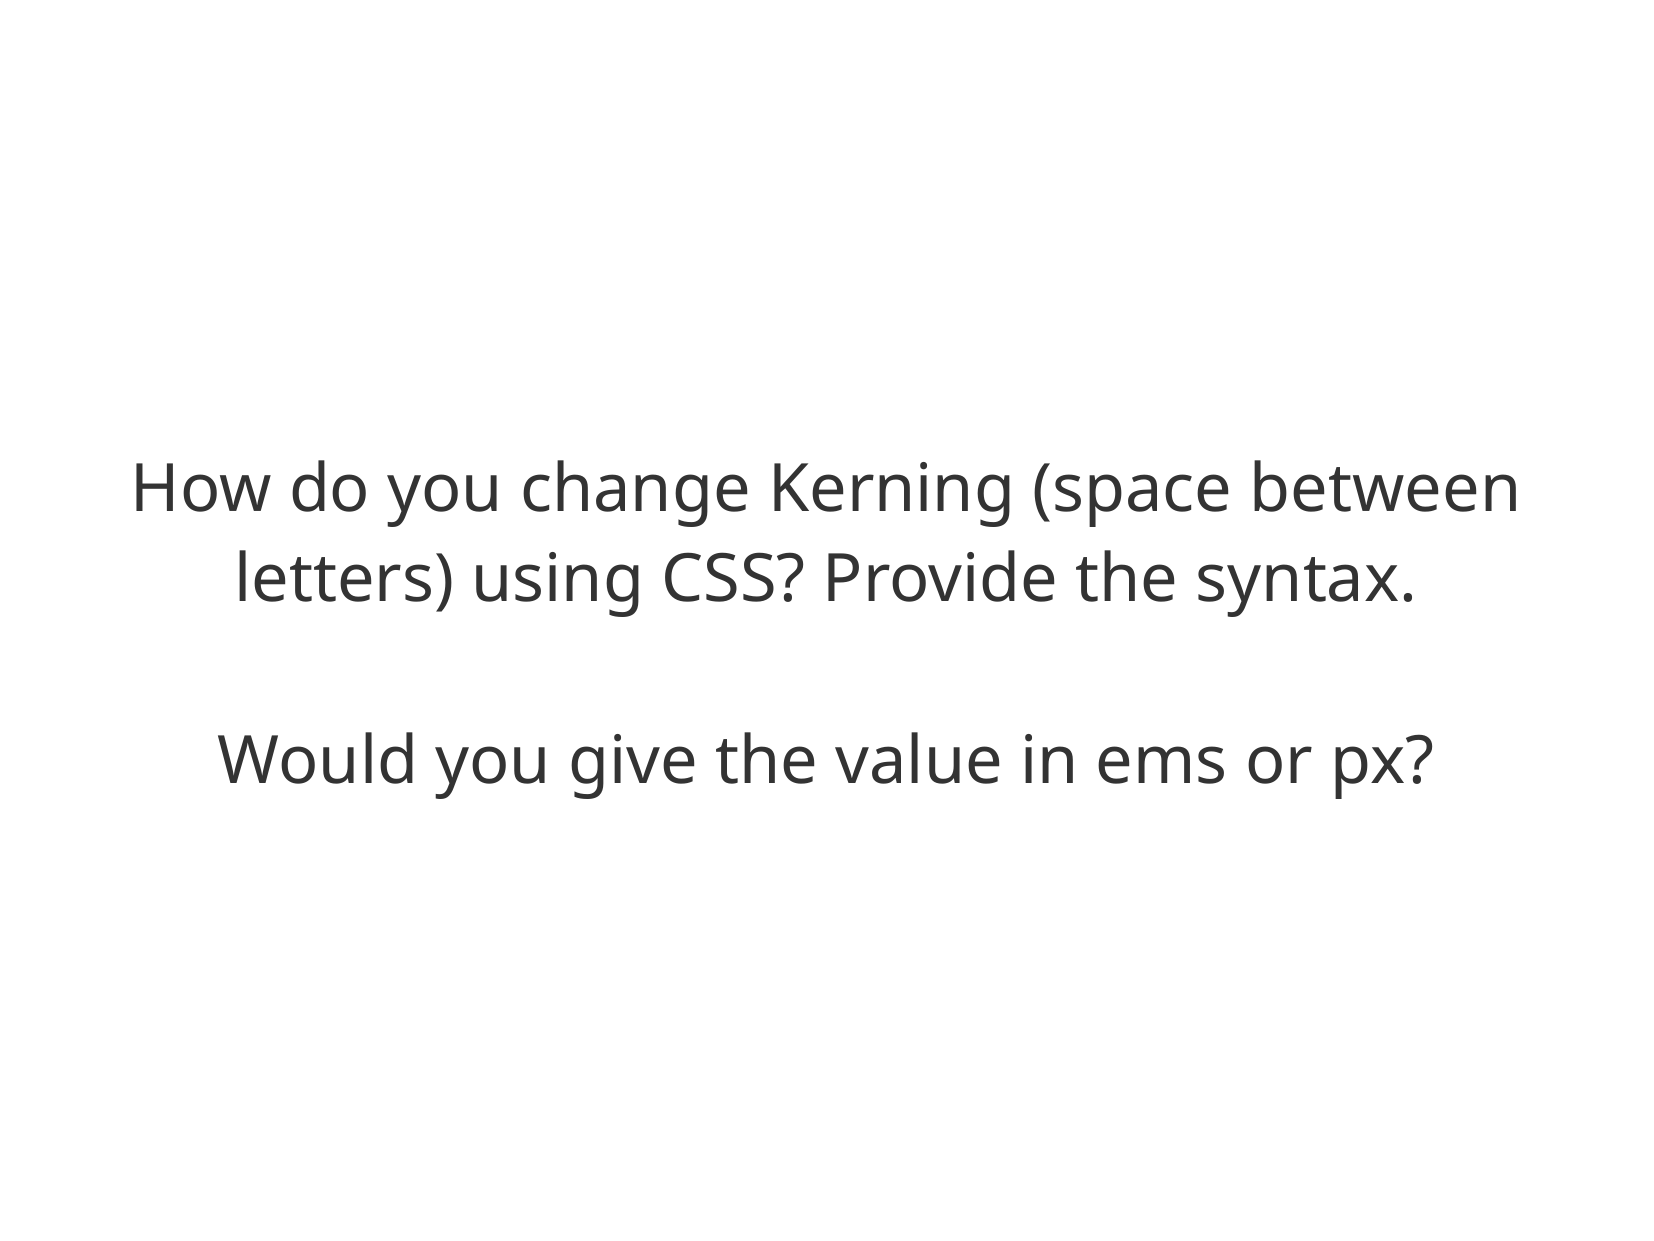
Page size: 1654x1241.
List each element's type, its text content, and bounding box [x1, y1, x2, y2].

subtitle How do you change Kerning (space between letters) using CSS? Provide the syntax. Would you give the value in ems or px? [82, 49, 1571, 1193]
